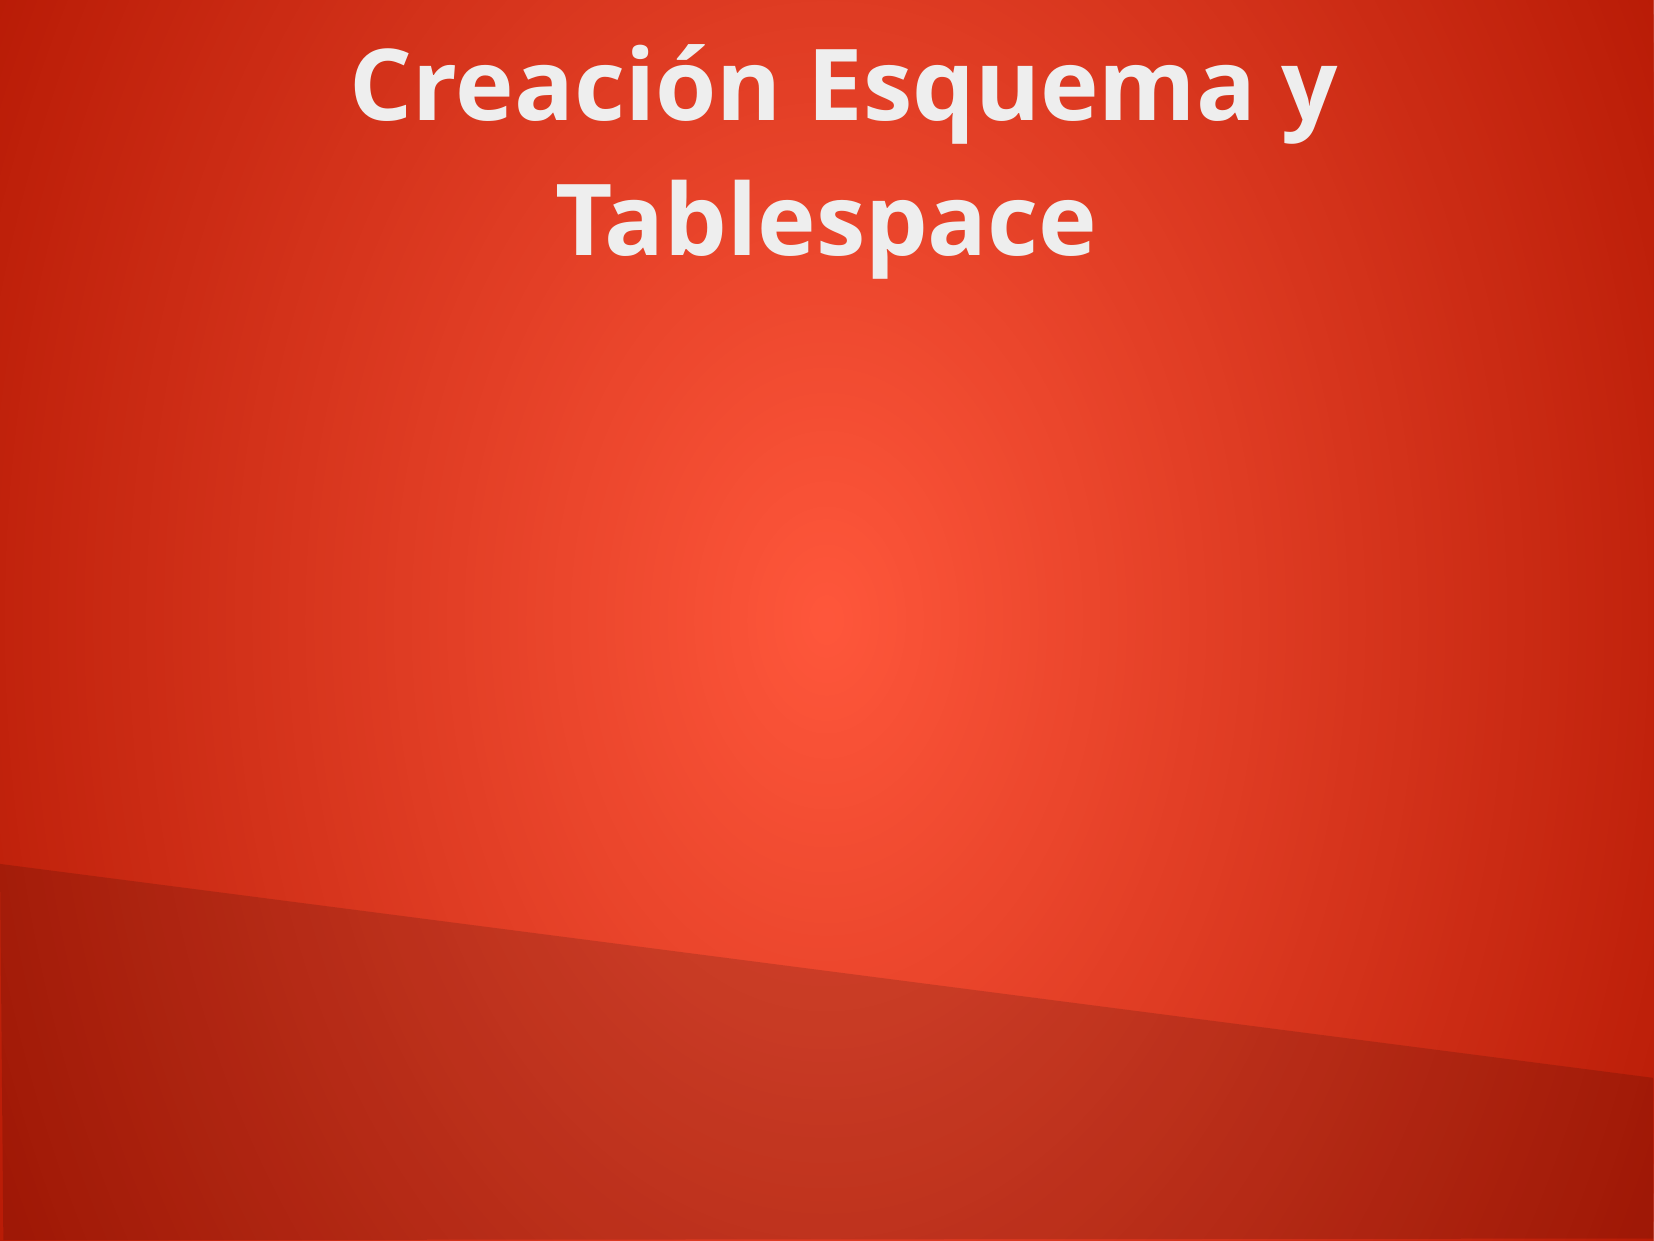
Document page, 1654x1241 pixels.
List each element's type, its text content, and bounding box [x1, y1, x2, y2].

title Creación Esquema y Tablespace [82, 47, 1571, 252]
